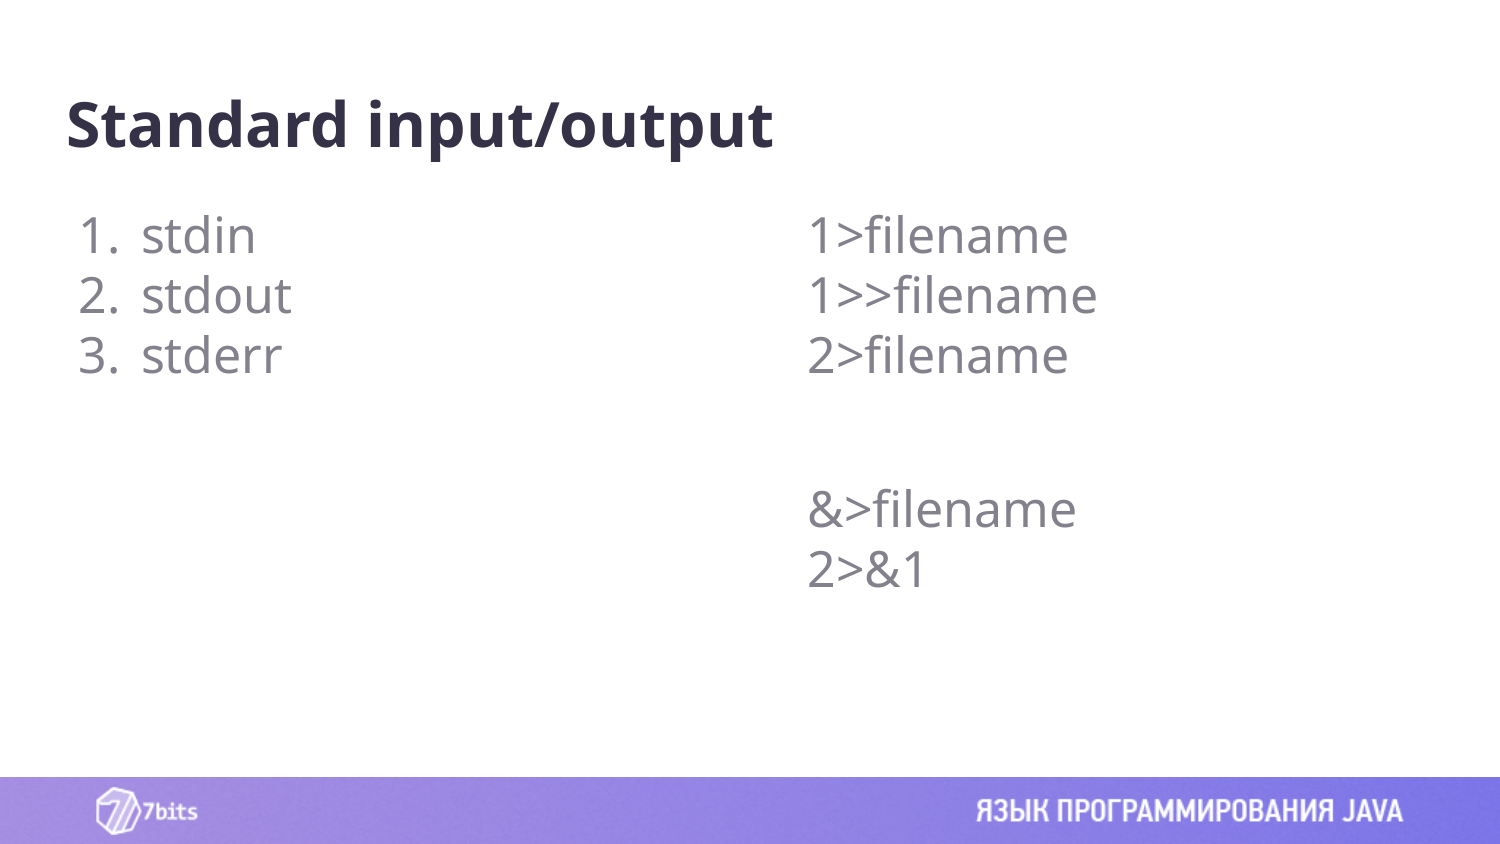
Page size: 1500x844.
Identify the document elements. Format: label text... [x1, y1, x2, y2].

list stdin stdout stderr [51, 189, 708, 750]
list 1>filename 1>>filename 2>filename &>filename 2>&1 [792, 189, 1449, 750]
picture [0, 777, 1500, 844]
title Standard input/output [51, 69, 1449, 164]
